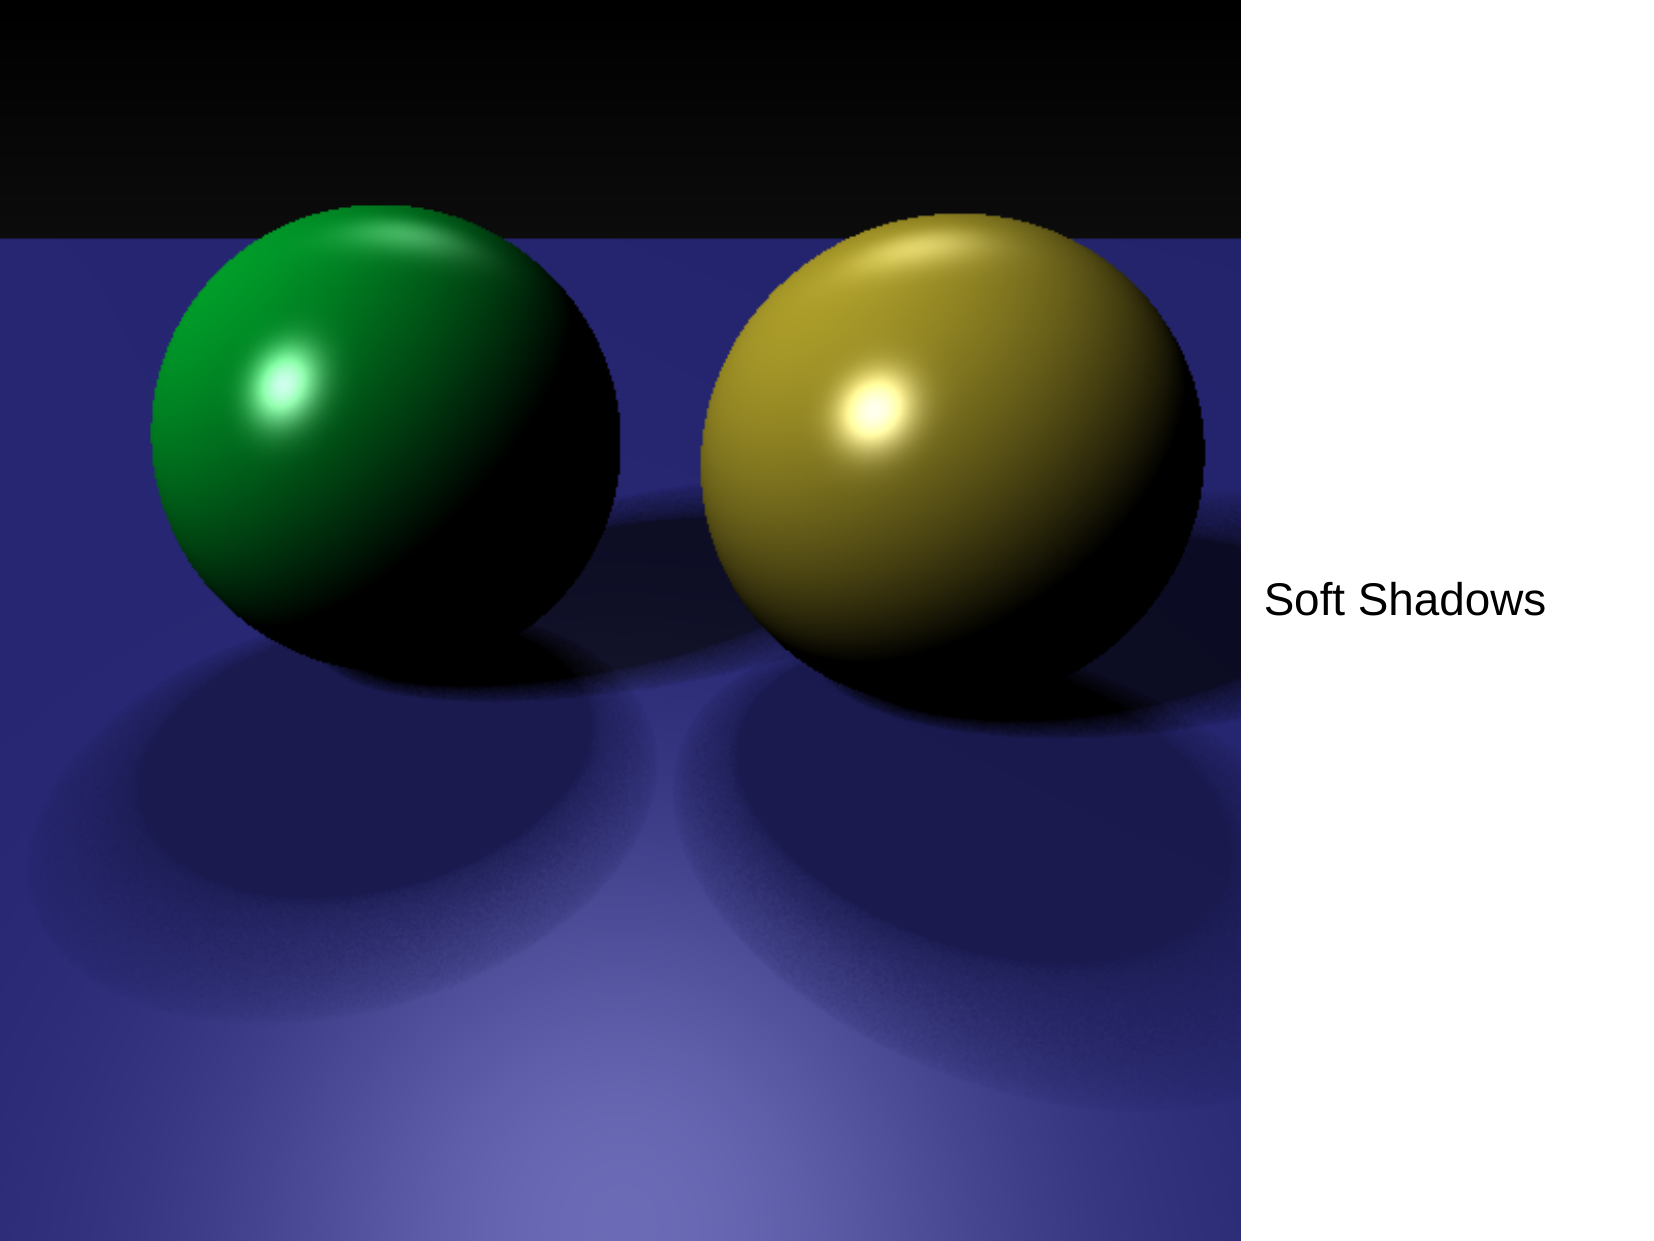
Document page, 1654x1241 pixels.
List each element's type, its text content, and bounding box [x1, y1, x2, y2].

subtitle Soft Shadows [1263, 23, 1642, 1217]
picture [0, 0, 1241, 1241]
